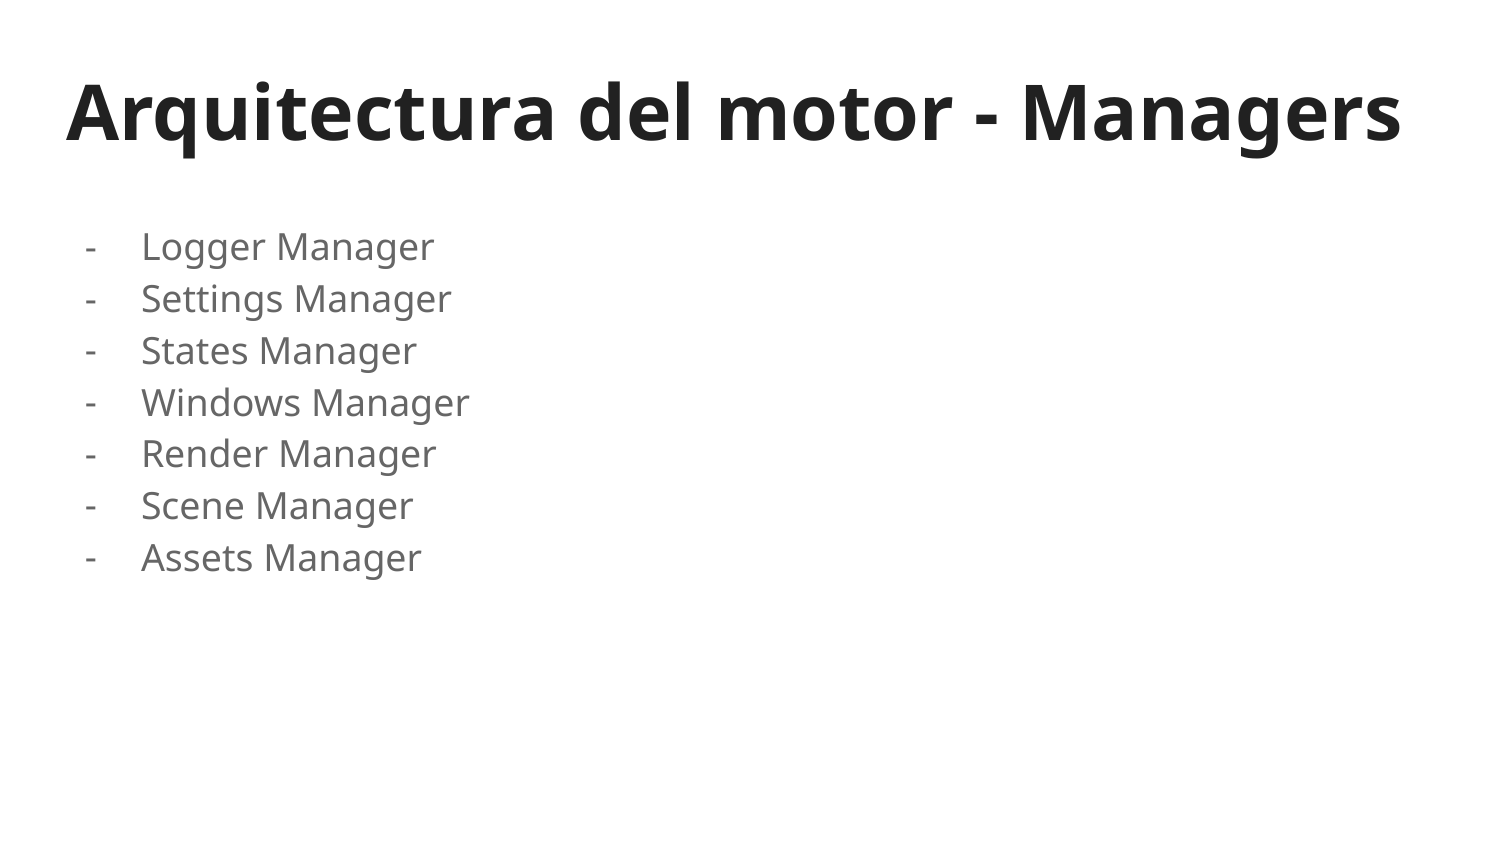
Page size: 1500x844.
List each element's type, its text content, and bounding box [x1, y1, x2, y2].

list Logger Manager Settings Manager States Manager Windows Manager Render Manager Scene Manager Assets Manager [51, 201, 1449, 750]
title Arquitectura del motor - Managers [51, 48, 1449, 180]
